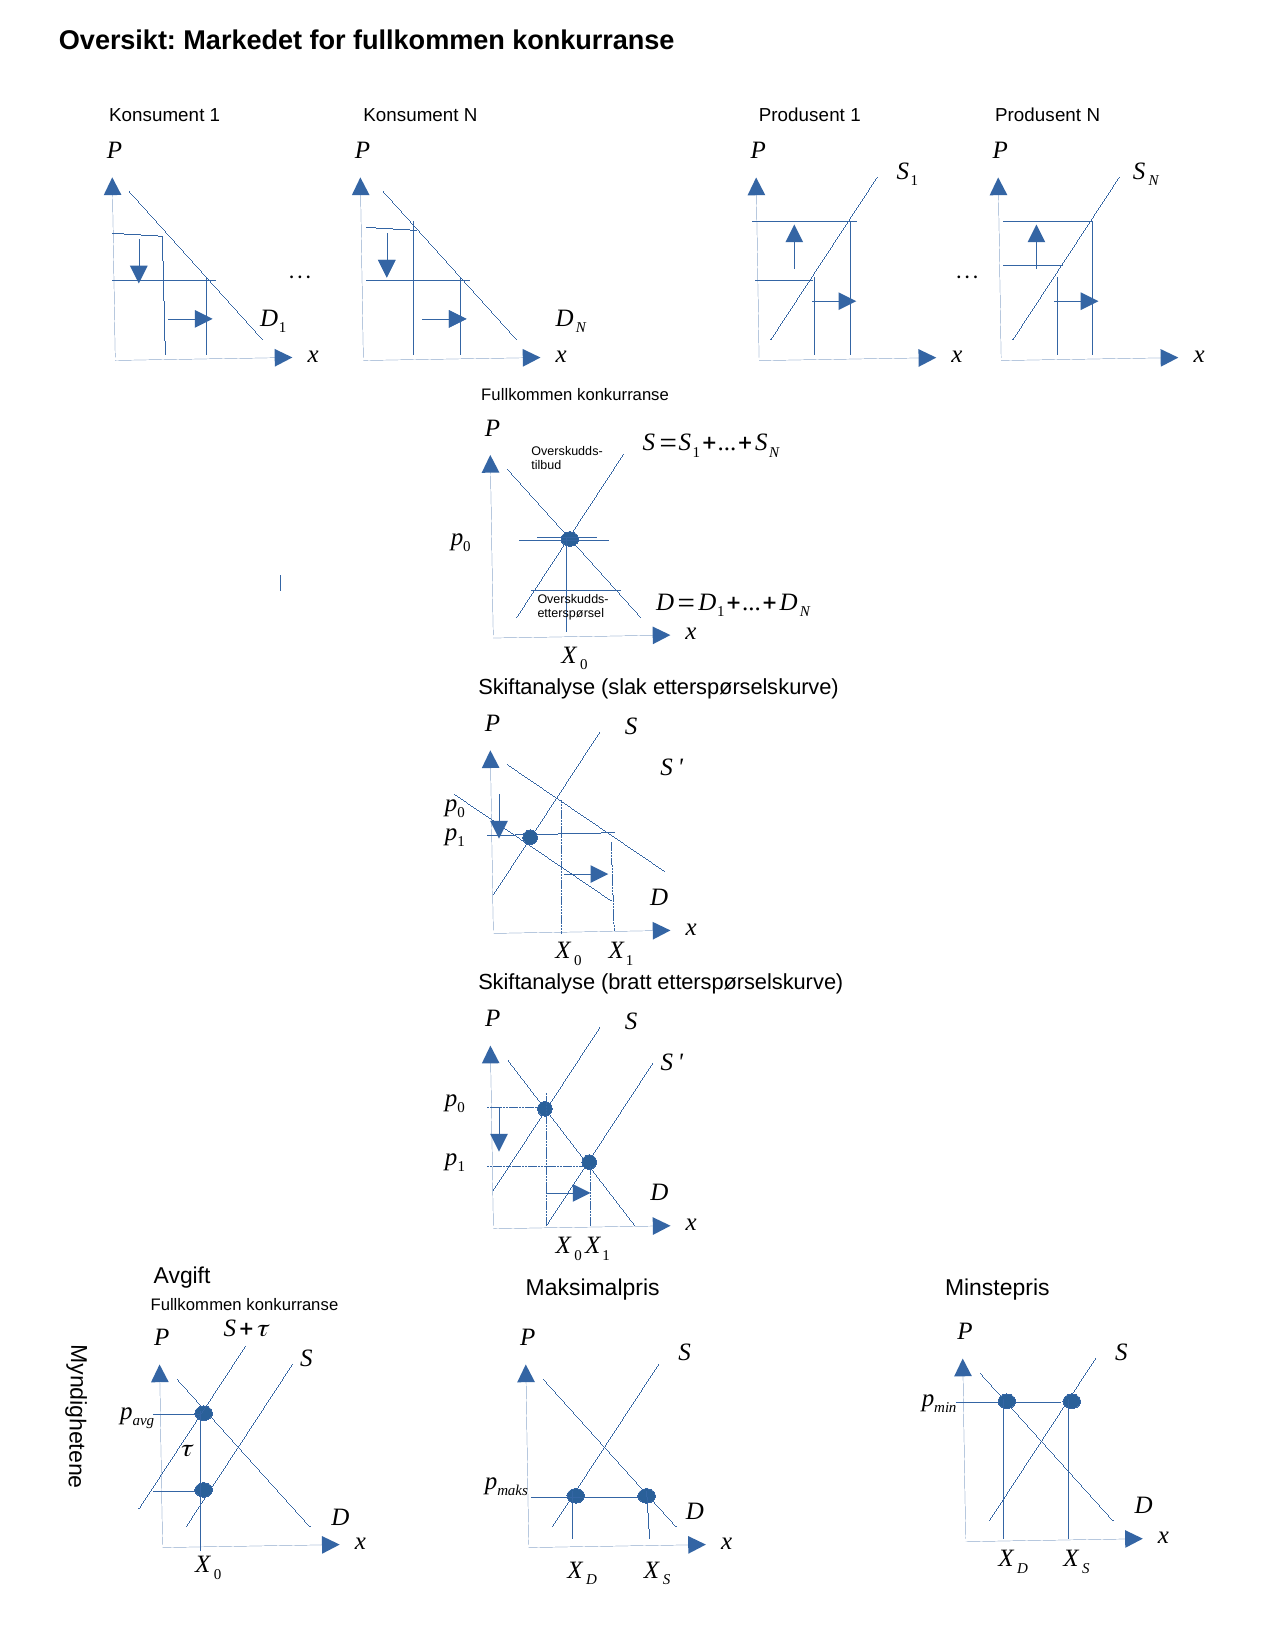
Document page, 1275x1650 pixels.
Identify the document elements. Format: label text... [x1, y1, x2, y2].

chart [477, 1005, 507, 1033]
text_box [537, 1101, 553, 1117]
chart [547, 340, 574, 369]
text_box [1062, 1393, 1081, 1409]
chart [1126, 1491, 1160, 1520]
chart [600, 936, 640, 962]
text_box [522, 829, 538, 845]
chart [172, 1442, 199, 1458]
text_box Maksimalpris [510, 1266, 675, 1308]
chart [146, 1323, 176, 1352]
chart [435, 1084, 472, 1116]
chart [559, 1556, 604, 1589]
chart [293, 1344, 321, 1373]
text_box Fullkommen konkurranse [135, 1287, 354, 1322]
chart [110, 1397, 161, 1429]
chart [742, 136, 773, 165]
chart [984, 136, 1015, 165]
text_box Produsent 1 [744, 97, 891, 134]
text_box Fullkommen konkurranse [466, 377, 685, 412]
chart [618, 712, 646, 741]
chart [1126, 157, 1166, 189]
chart [547, 1232, 617, 1264]
text_box Oversikt: Markedet for fullkommen konkurranse [44, 17, 689, 75]
chart [282, 275, 318, 281]
chart [949, 1317, 979, 1346]
chart [648, 588, 818, 646]
text_box Myndighetene [56, 1329, 100, 1511]
chart [678, 1497, 711, 1526]
chart [1108, 1338, 1136, 1367]
chart [949, 275, 985, 281]
text_box [201, 1482, 213, 1498]
text_box Skiftanalyse (bratt etterspørselskurve) [463, 962, 859, 1002]
text_box Skiftanalyse (slak etterspørselskurve) [463, 667, 855, 707]
chart [677, 913, 704, 942]
chart [636, 428, 787, 461]
chart [547, 936, 588, 962]
text_box Minstepris [930, 1266, 1065, 1308]
chart [677, 1208, 704, 1237]
text_box Avgift [138, 1254, 226, 1287]
chart [435, 1143, 471, 1175]
chart [1185, 340, 1212, 369]
chart [441, 523, 477, 555]
chart [477, 709, 507, 738]
text_box [566, 1488, 585, 1497]
chart [98, 136, 129, 165]
text_box Overskudds- tilbud [516, 437, 618, 480]
chart [890, 157, 925, 189]
chart [475, 1467, 535, 1499]
text_box [194, 1483, 200, 1497]
text_box [573, 1498, 584, 1504]
text_box Konsument 1 [94, 97, 241, 134]
chart [642, 1178, 676, 1207]
chart [547, 304, 593, 337]
text_box [567, 541, 579, 547]
text_box [561, 531, 579, 537]
chart [654, 1049, 691, 1077]
chart [713, 1527, 739, 1556]
text_box Konsument N [348, 97, 495, 134]
chart [671, 1338, 699, 1367]
text_box Produsent N [980, 97, 1127, 134]
chart [990, 1545, 1035, 1577]
text_box [998, 1393, 1016, 1409]
chart [912, 1384, 963, 1417]
chart [1055, 1545, 1097, 1577]
chart [654, 753, 691, 782]
chart [323, 1503, 373, 1556]
text_box [194, 1405, 213, 1421]
text_box [637, 1488, 656, 1504]
chart [618, 1007, 646, 1036]
chart [252, 304, 293, 337]
chart [1150, 1521, 1176, 1550]
chart [435, 789, 472, 850]
chart [636, 1556, 677, 1589]
chart [512, 1323, 542, 1352]
chart [347, 136, 377, 165]
chart [553, 641, 594, 673]
chart [299, 340, 326, 369]
chart [642, 883, 676, 912]
chart [217, 1314, 275, 1343]
chart [476, 414, 507, 443]
chart [943, 340, 970, 369]
chart [187, 1551, 228, 1583]
text_box Overskudds- etterspørsel [522, 584, 624, 628]
text_box [581, 1154, 597, 1170]
